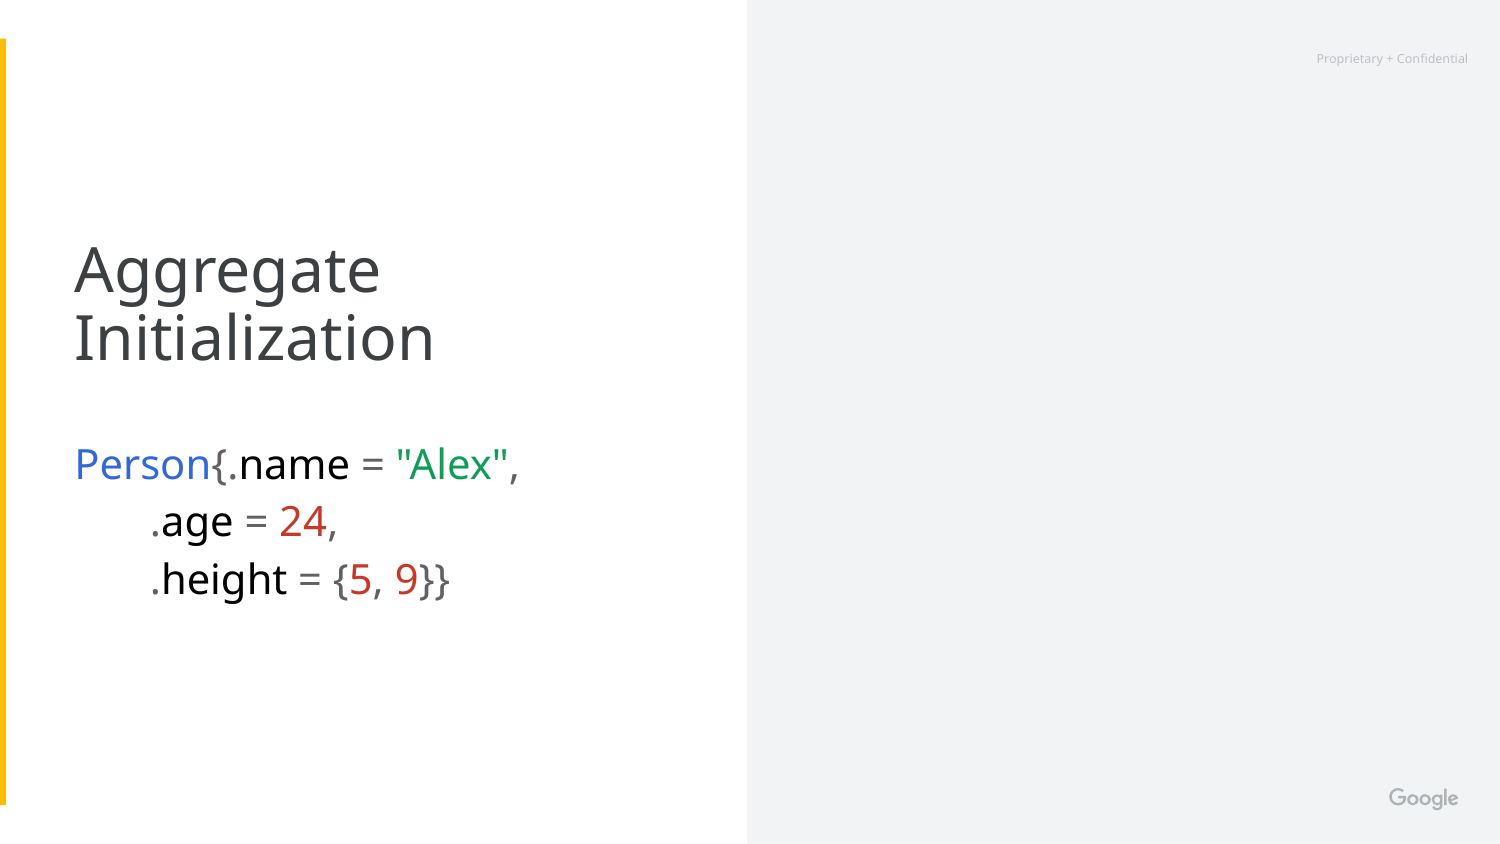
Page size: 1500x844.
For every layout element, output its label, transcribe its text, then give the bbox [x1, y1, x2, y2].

title Aggregate Initialization [59, 224, 750, 372]
list Person{.name = "Alex", .age = 24, .height = {5, 9}} [59, 415, 701, 622]
